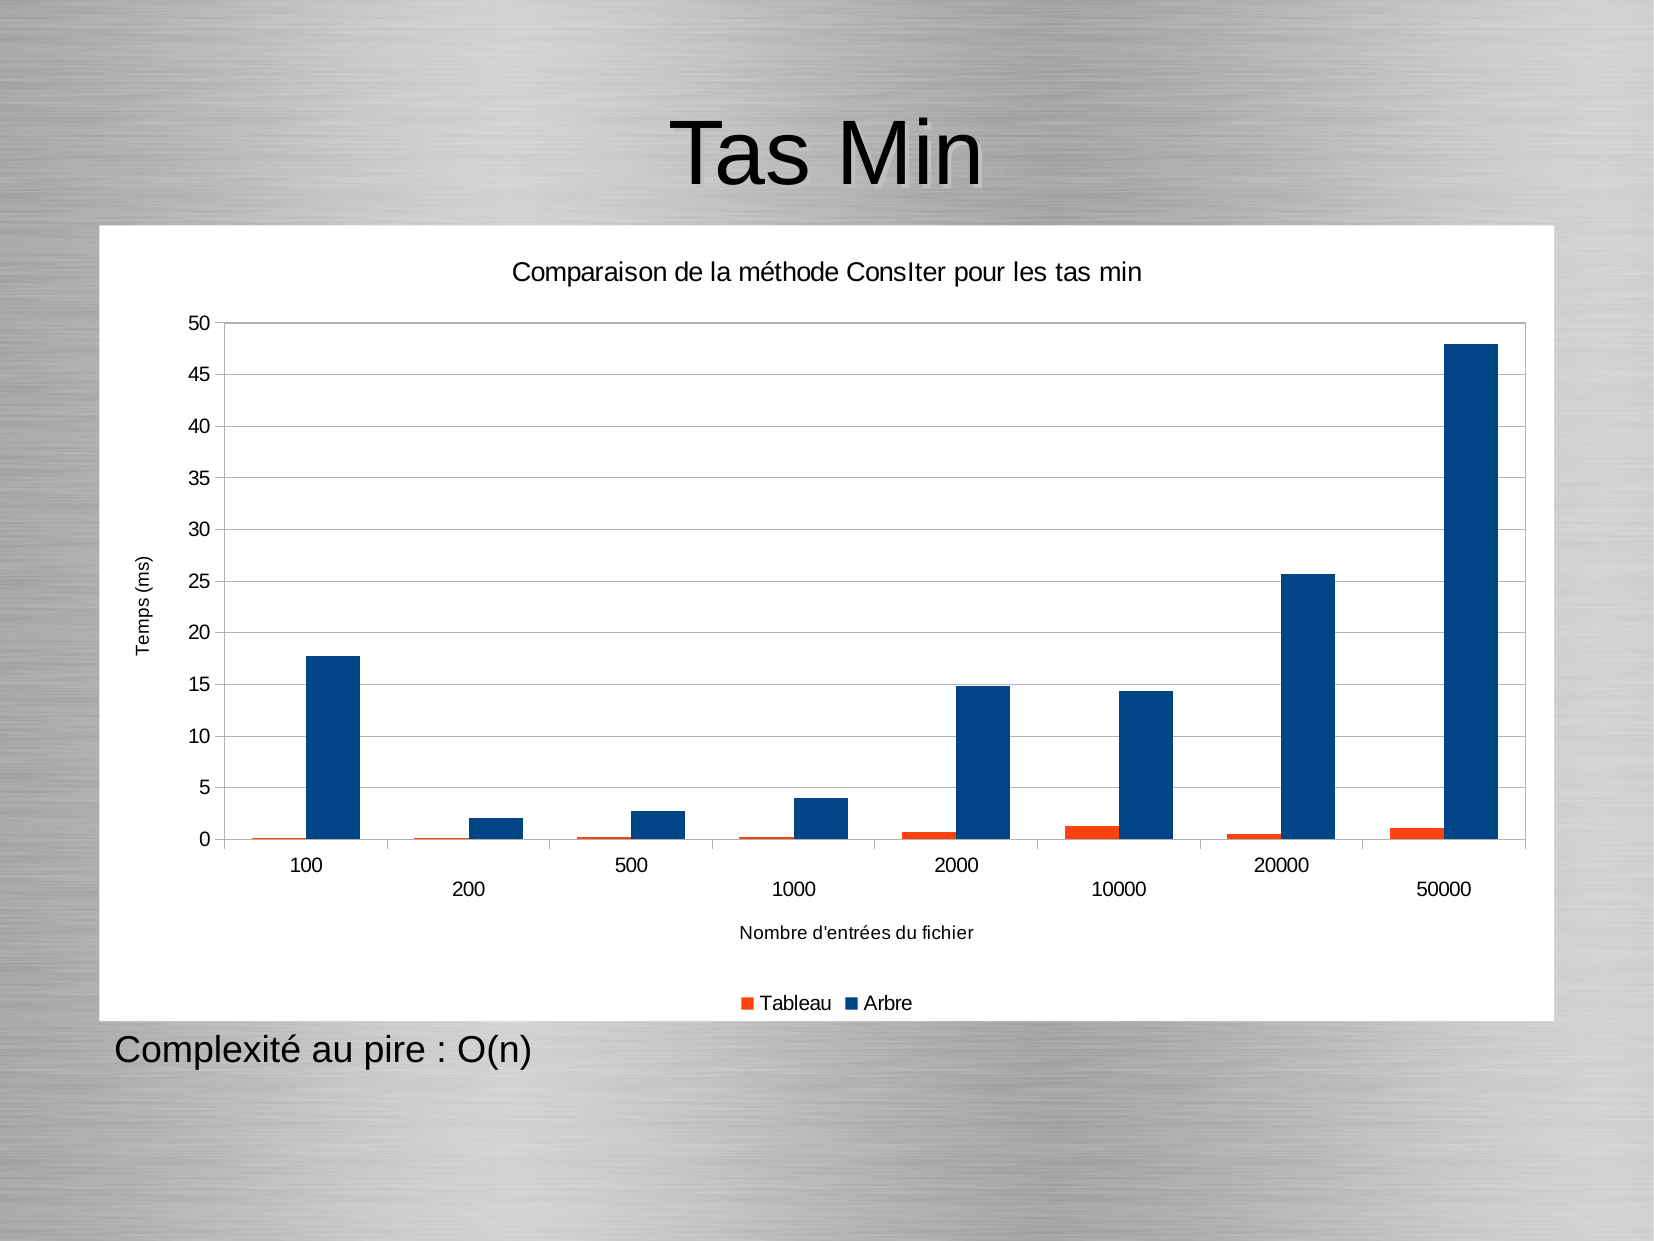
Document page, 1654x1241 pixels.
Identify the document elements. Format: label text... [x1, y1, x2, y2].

picture [0, 0, 1654, 1241]
title Tas Min [82, 49, 1571, 257]
text_box Complexité au pire : O(n) [99, 1021, 1418, 1079]
chart [99, 225, 1555, 1022]
